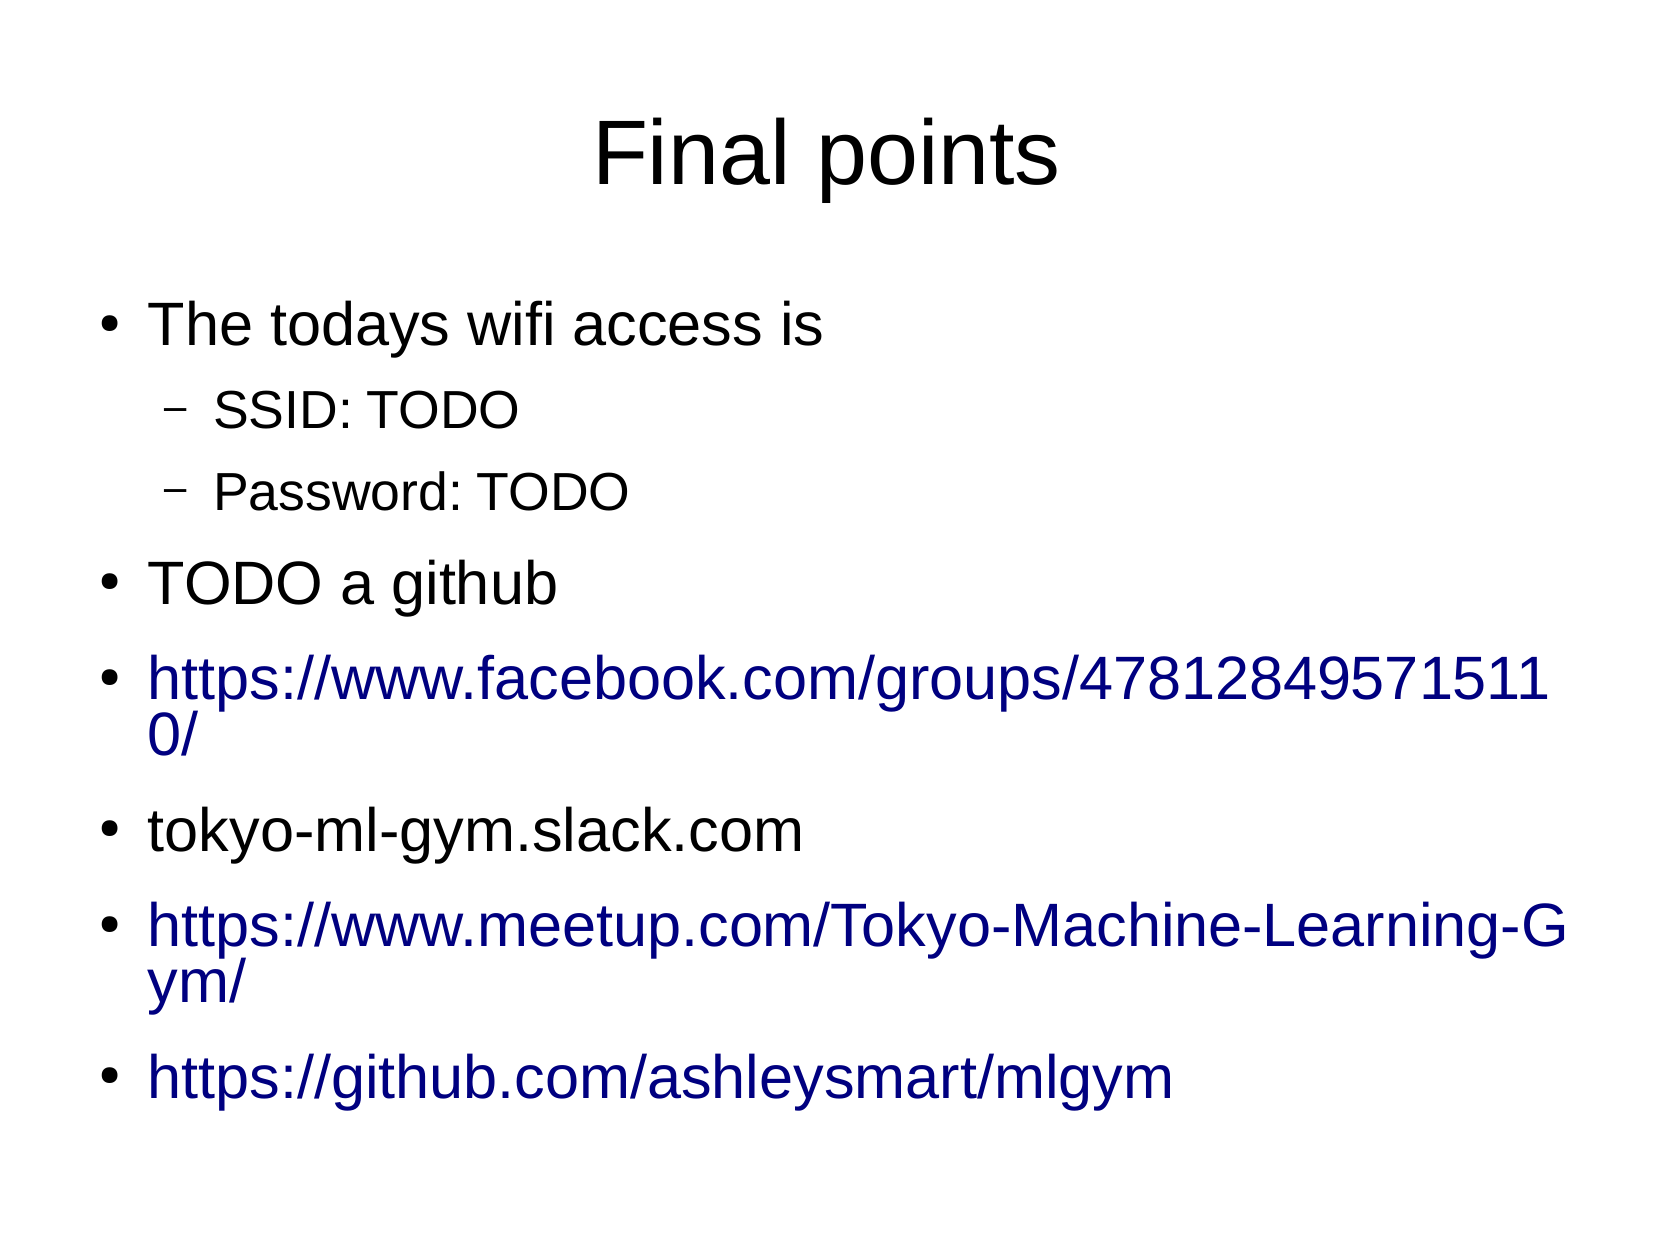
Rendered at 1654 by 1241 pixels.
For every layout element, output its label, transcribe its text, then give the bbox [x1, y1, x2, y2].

title Final points [82, 49, 1571, 257]
list The todays wifi access is SSID: TODO Password: TODO TODO a github https://www.facebook.com/groups/478128495715110/ tokyo-ml-gym.slack.com https://www.meetup.com/Tokyo-Machine-Learning-Gym/ https://github.com/ashleysmart/mlgym [82, 290, 1571, 1010]
